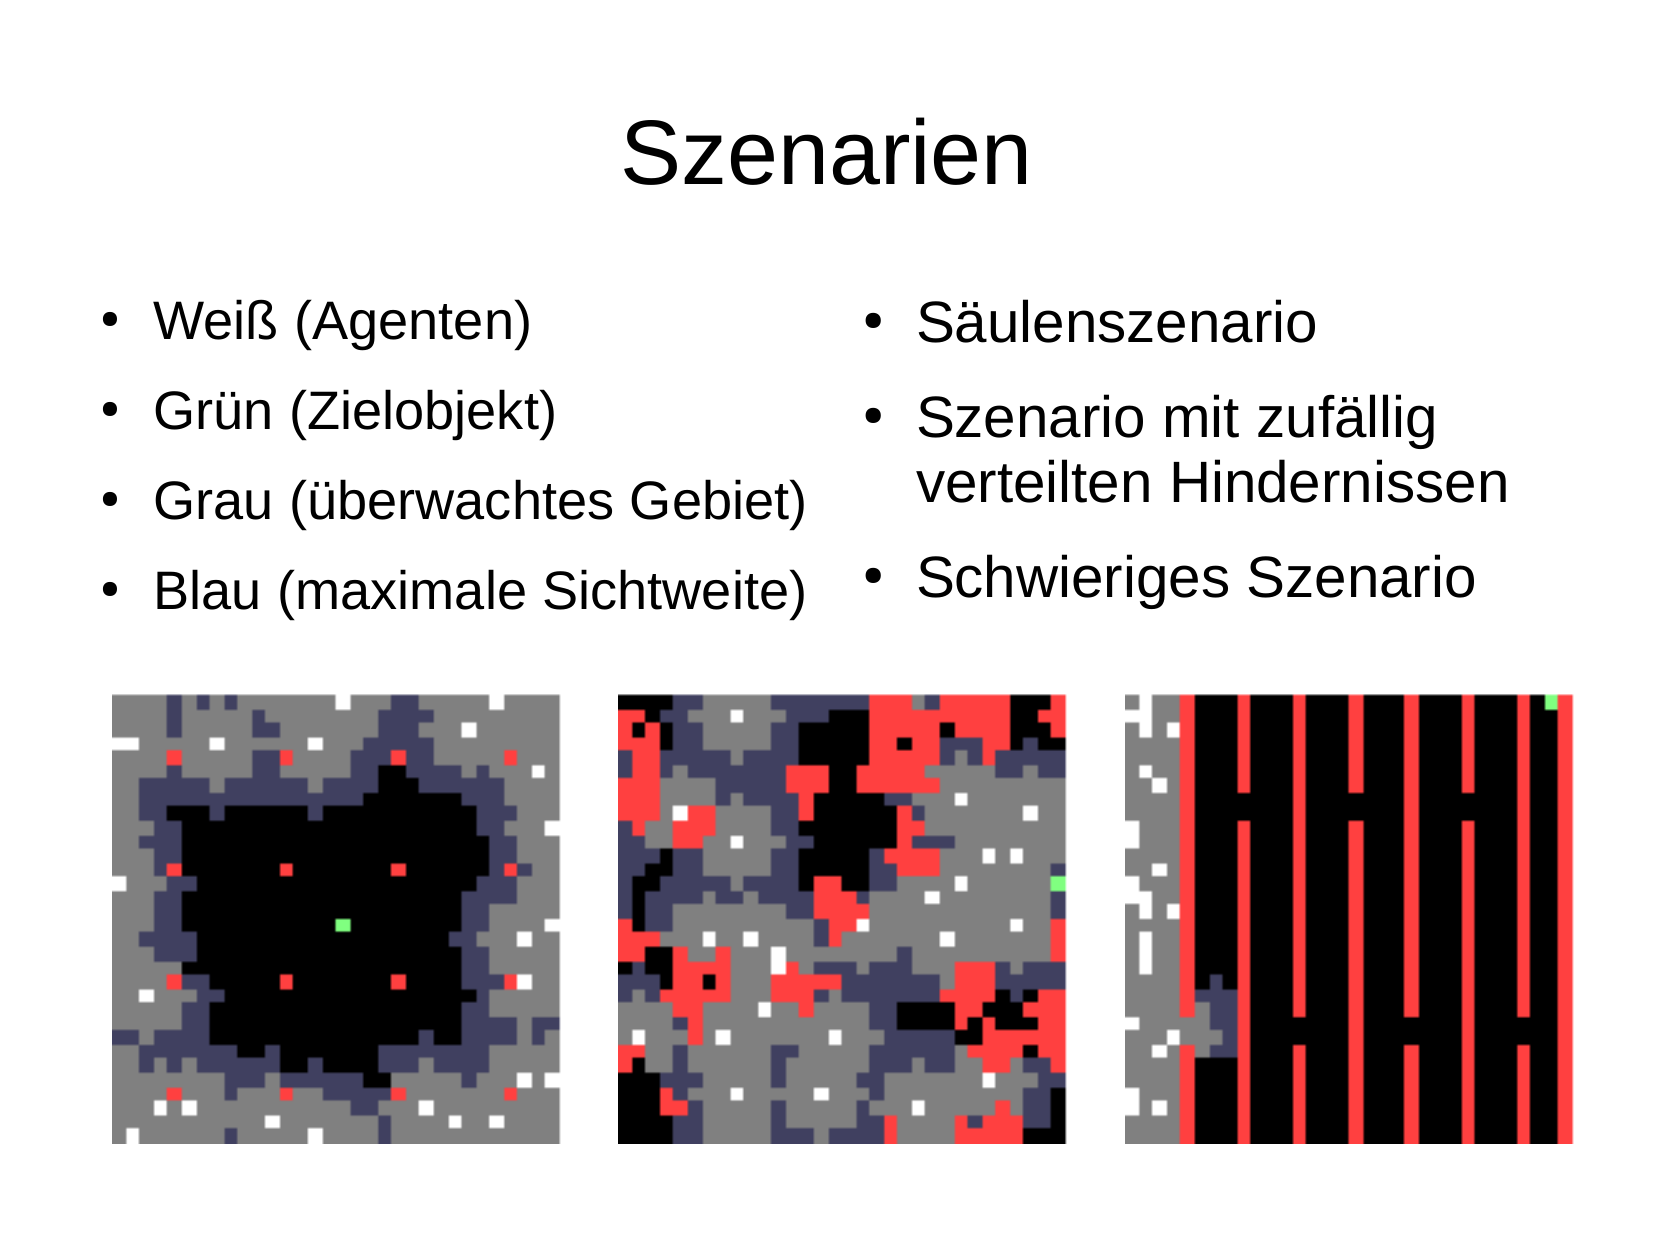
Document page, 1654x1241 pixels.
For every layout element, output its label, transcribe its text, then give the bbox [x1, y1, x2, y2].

list Säulenszenario Szenario mit zufällig verteilten Hindernissen Schwieriges Szenario [845, 290, 1572, 1094]
list Weiß (Agenten) Grün (Zielobjekt) Grau (überwachtes Gebiet) Blau (maximale Sichtweite) [82, 290, 809, 1094]
picture [1125, 693, 1576, 1144]
picture [112, 693, 563, 1144]
title Szenarien [82, 56, 1571, 250]
picture [618, 693, 1069, 1144]
